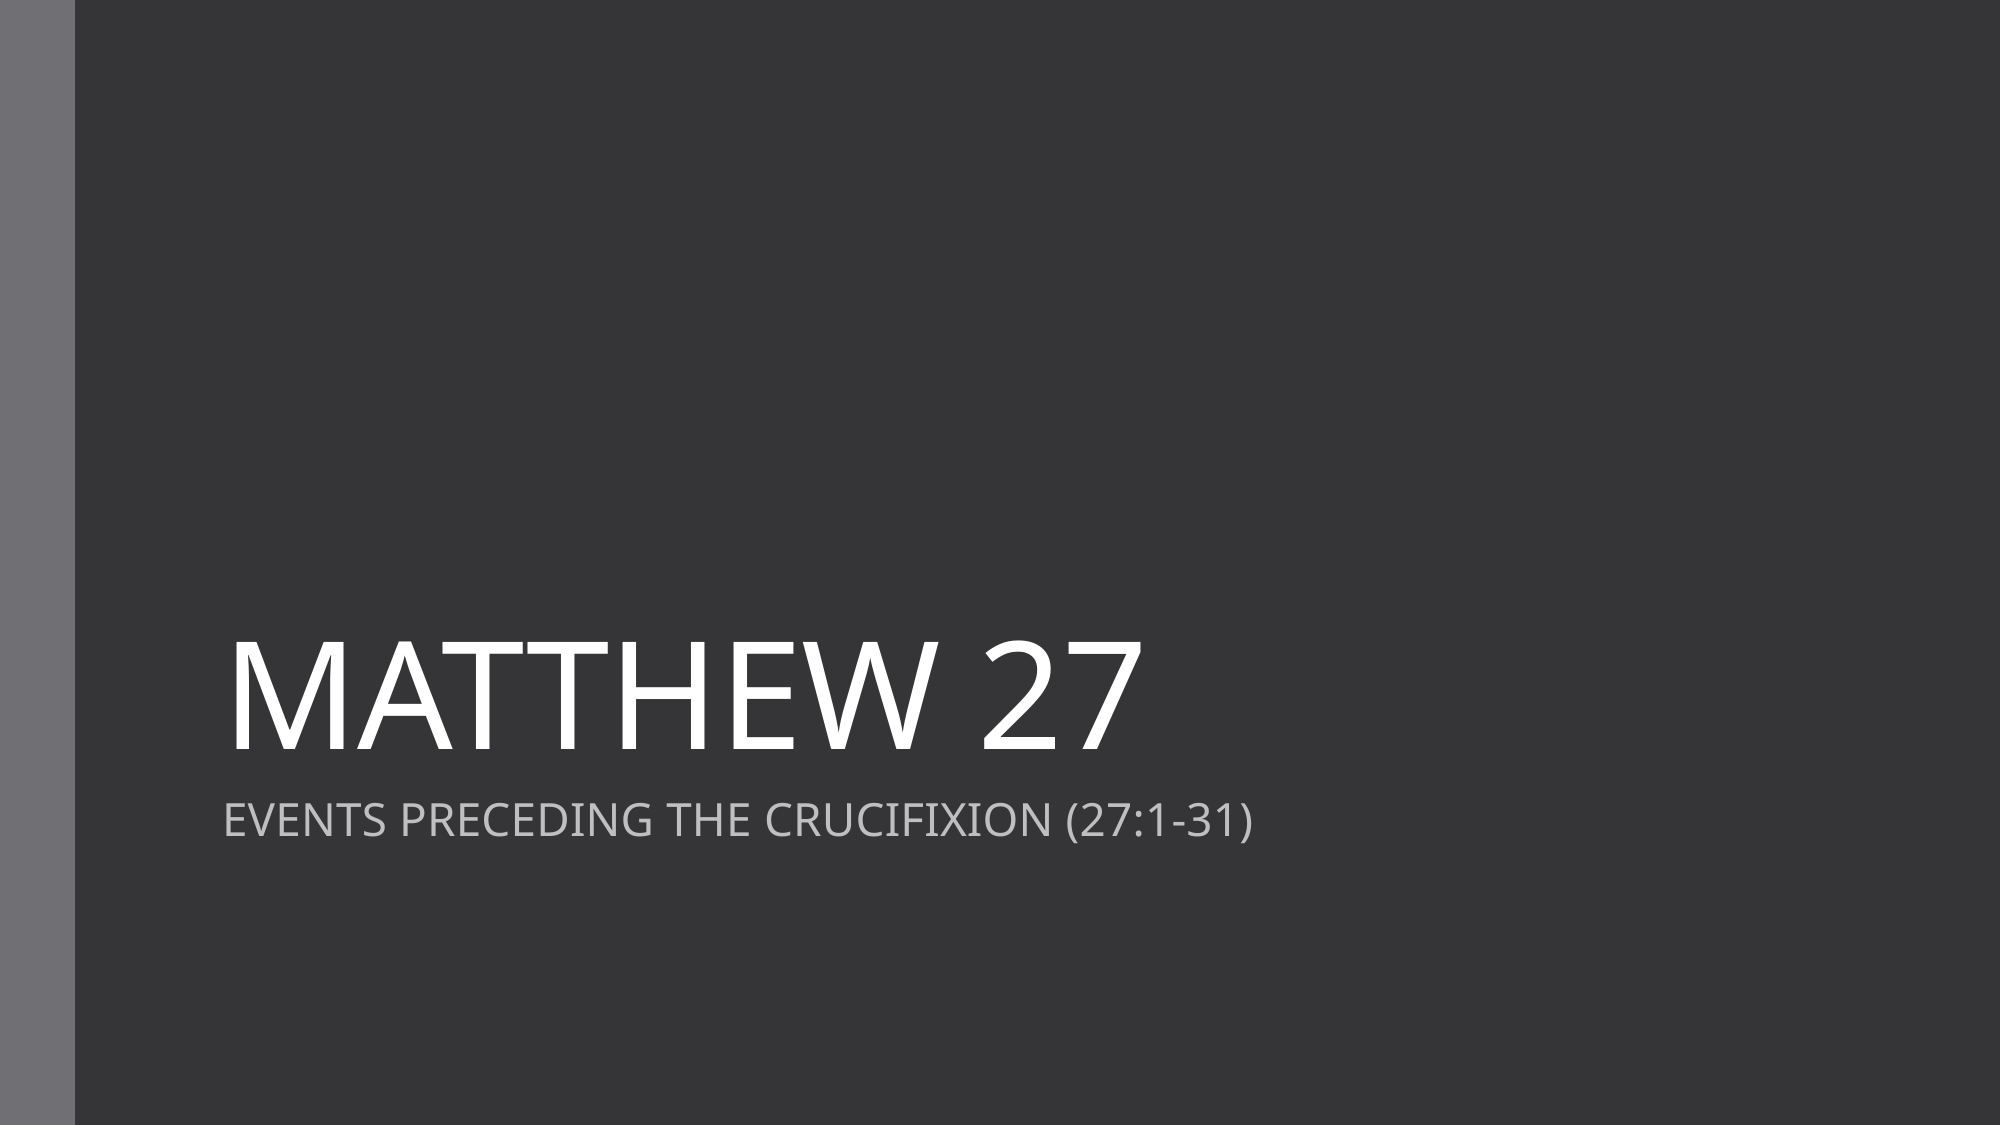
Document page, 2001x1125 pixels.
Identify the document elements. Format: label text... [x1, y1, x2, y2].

title MATTHEW 27 [206, 124, 1752, 787]
subtitle EVENTS PRECEDING THE CRUCIFIXION (27:1-31) [206, 787, 1752, 1066]
